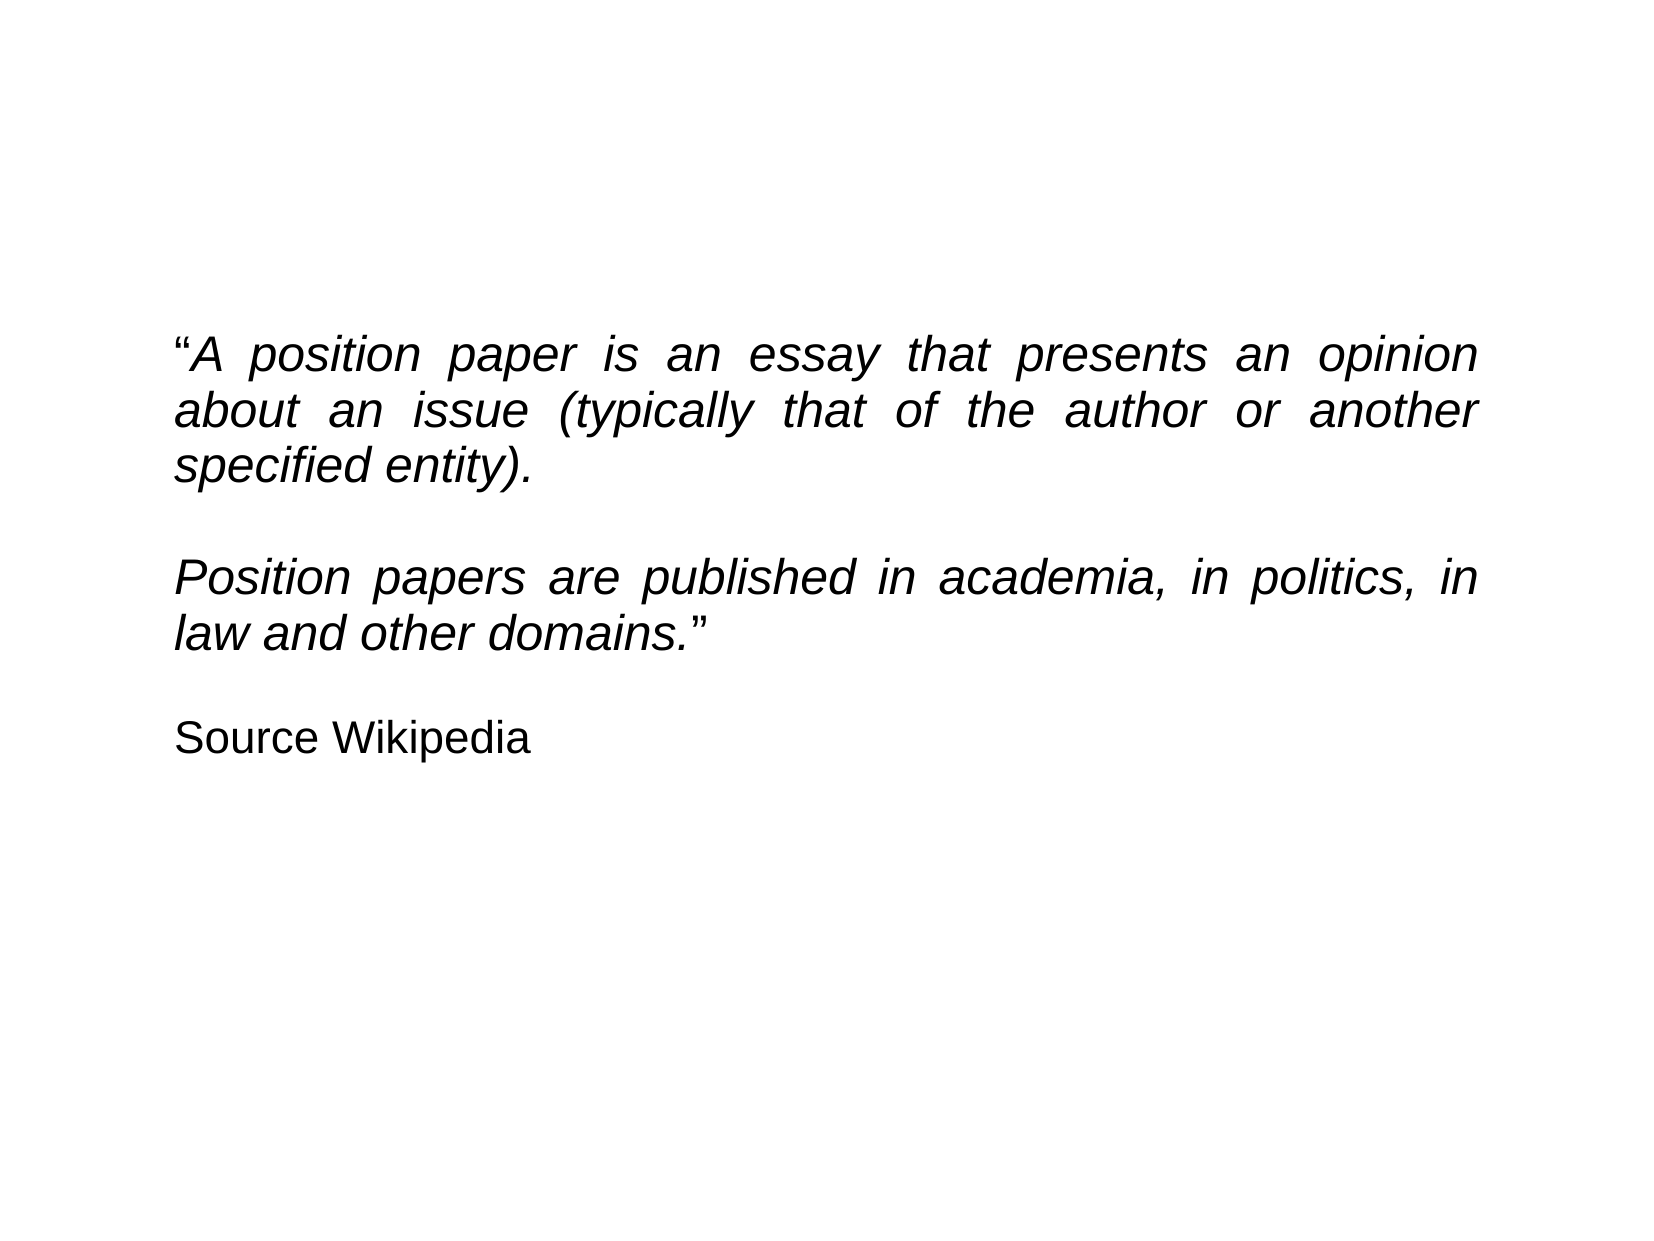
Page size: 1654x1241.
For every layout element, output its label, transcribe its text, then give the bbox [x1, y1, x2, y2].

text_box “A position paper is an essay that presents an opinion about an issue (typically that of the author or another specified entity). Position papers are published in academia, in politics, in law and other domains.” Source Wikipedia [159, 318, 1495, 869]
